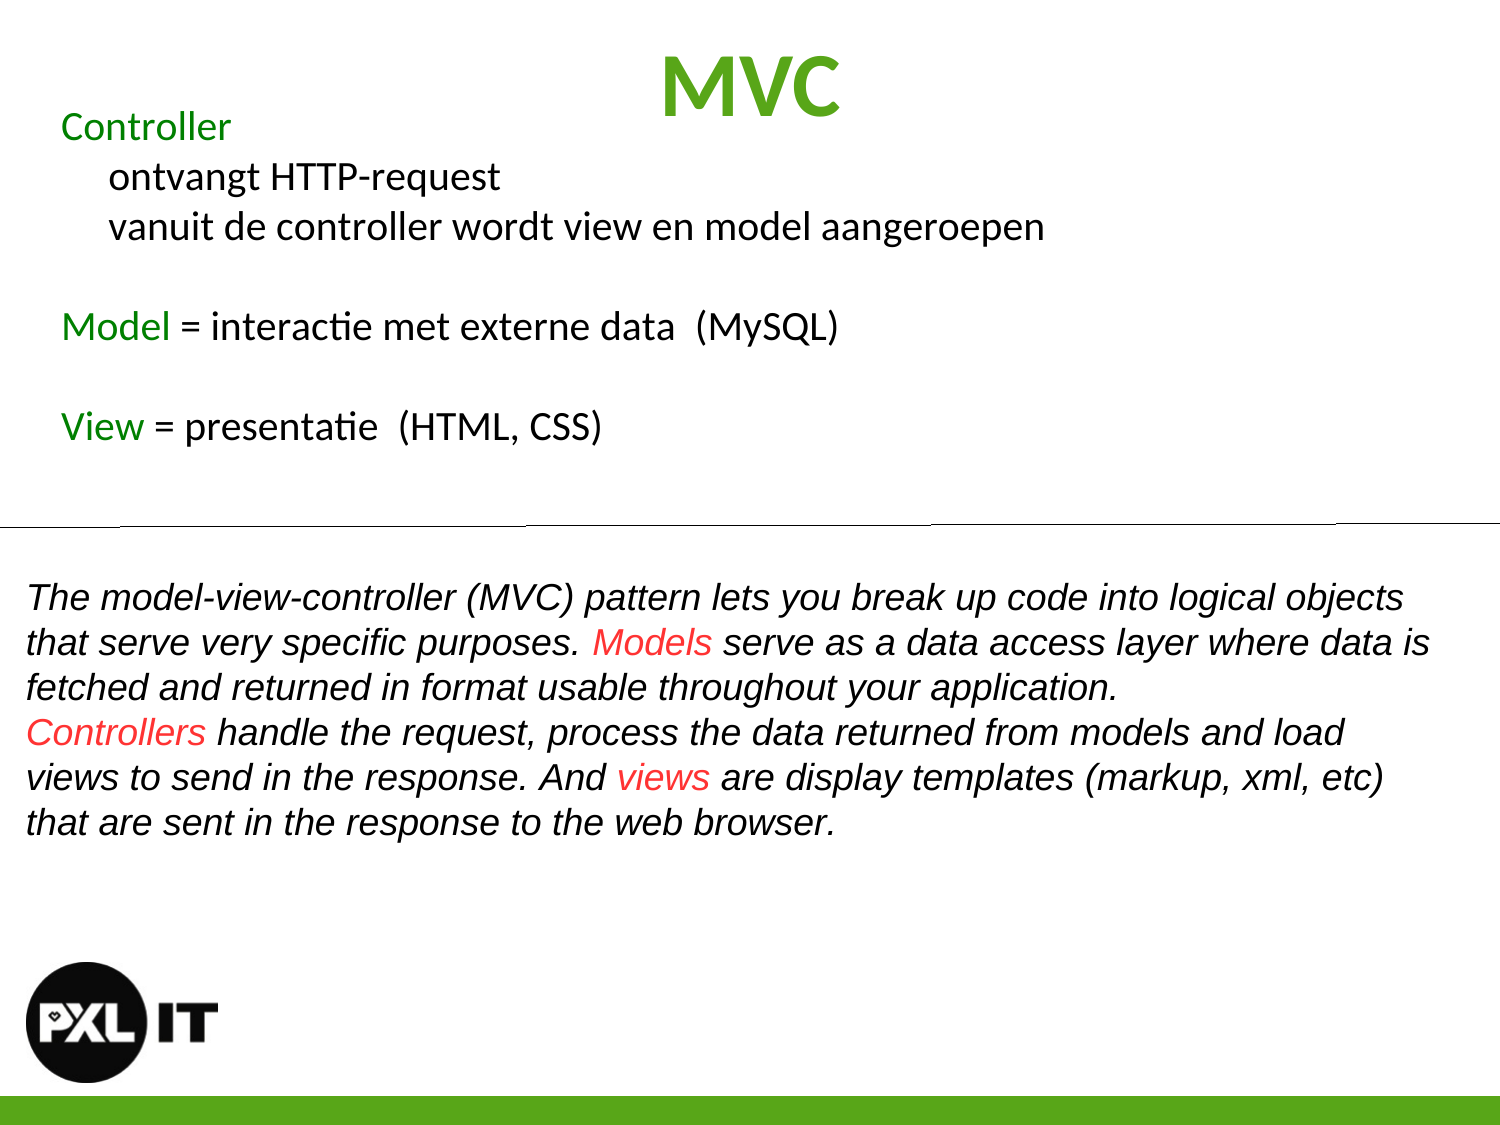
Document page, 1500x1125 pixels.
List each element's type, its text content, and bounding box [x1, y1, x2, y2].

text_box Controller ontvangt HTTP-request vanuit de controller wordt view en model aangeroepen Model = interactie met externe data (MySQL) View = presentatie (HTML, CSS) [46, 90, 1500, 457]
title MVC [75, 0, 1426, 90]
picture [26, 962, 218, 1083]
text_box The model-view-controller (MVC) pattern lets you break up code into logical objects that serve very specific purposes. Models serve as a data access layer where data is fetched and returned in format usable throughout your application. Controllers handle the request, process the data returned from models and load views to send in the response. And views are display templates (markup, xml, etc) that are sent in the response to the web browser. [11, 565, 1461, 941]
